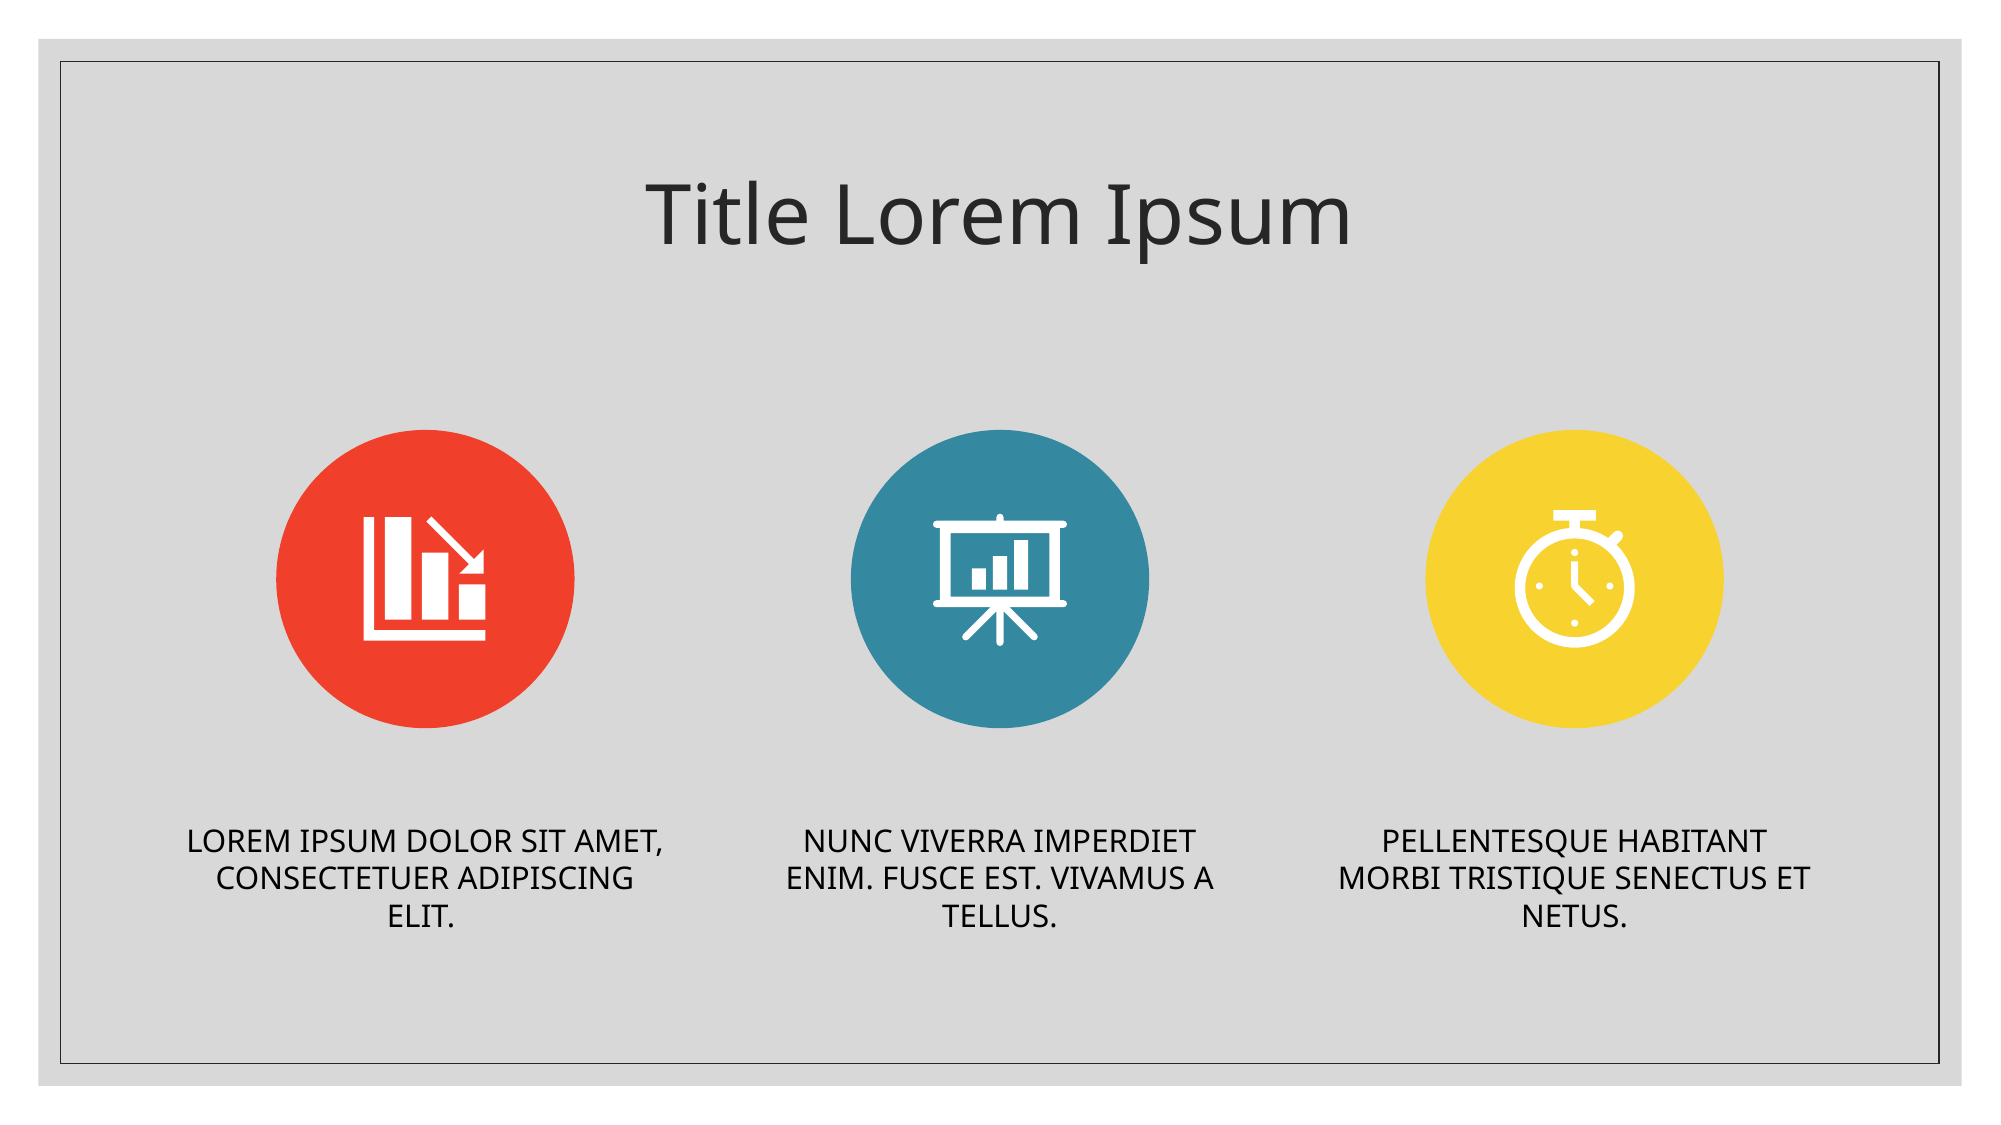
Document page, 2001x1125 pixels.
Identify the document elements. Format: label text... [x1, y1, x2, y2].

text_box Nunc viverra imperdiet enim. Fusce est. Vivamus a tellus. [755, 821, 1245, 940]
text_box [1425, 429, 1724, 729]
text_box Lorem ipsum dolor sit amet, consectetuer adipiscing elit. [180, 821, 670, 940]
title Title Lorem Ipsum [174, 105, 1825, 331]
text_box [850, 429, 1150, 729]
text_box Pellentesque habitant morbi tristique senectus et netus. [1330, 821, 1820, 940]
text_box [276, 429, 575, 729]
